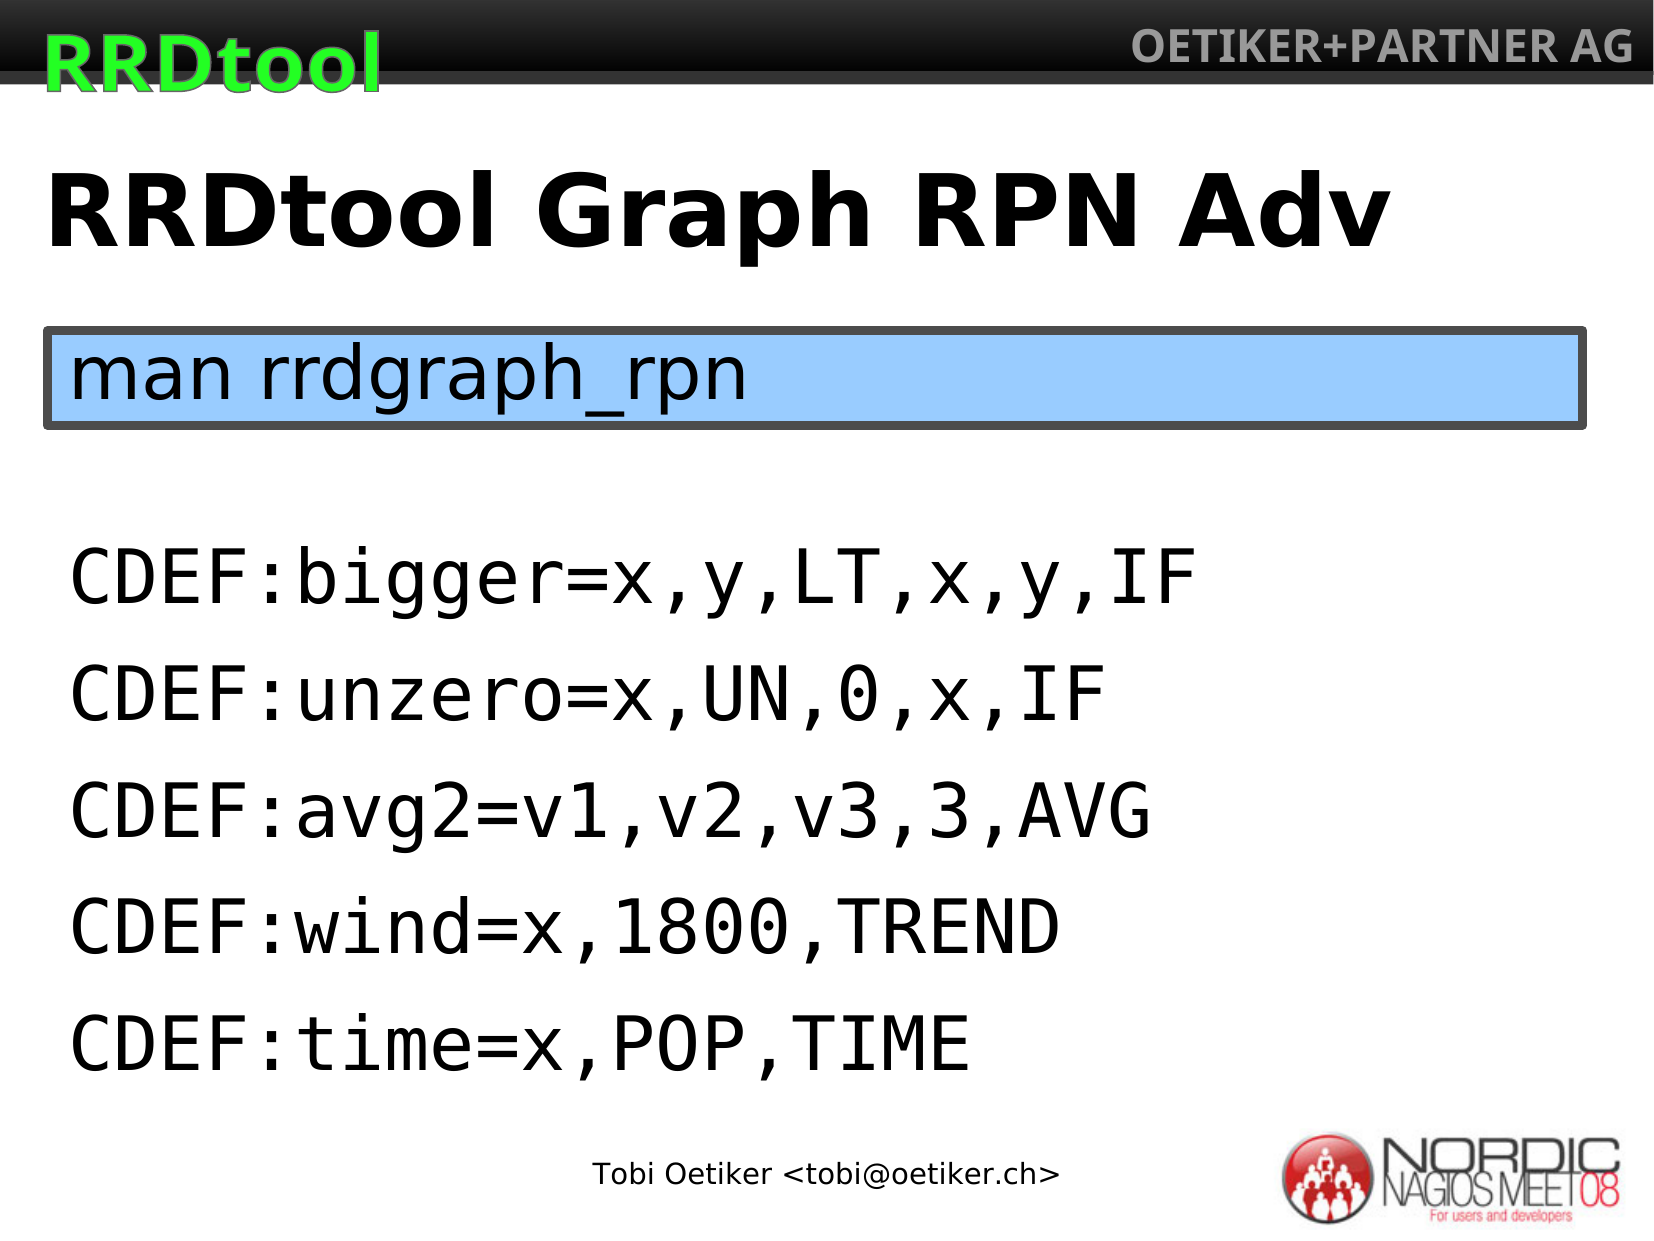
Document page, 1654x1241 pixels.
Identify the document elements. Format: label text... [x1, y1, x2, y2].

list man rrdgraph_rpn CDEF:bigger=x,y,LT,x,y,IF CDEF:unzero=x,UN,0,x,IF CDEF:avg2=v1,v2,v3,3,AVG CDEF:wind=x,1800,TREND CDEF:time=x,POP,TIME [50, 329, 1571, 1099]
title RRDtool Graph RPN Adv [43, 137, 1582, 287]
text_box [1571, 330, 1583, 426]
picture [1262, 1116, 1654, 1241]
